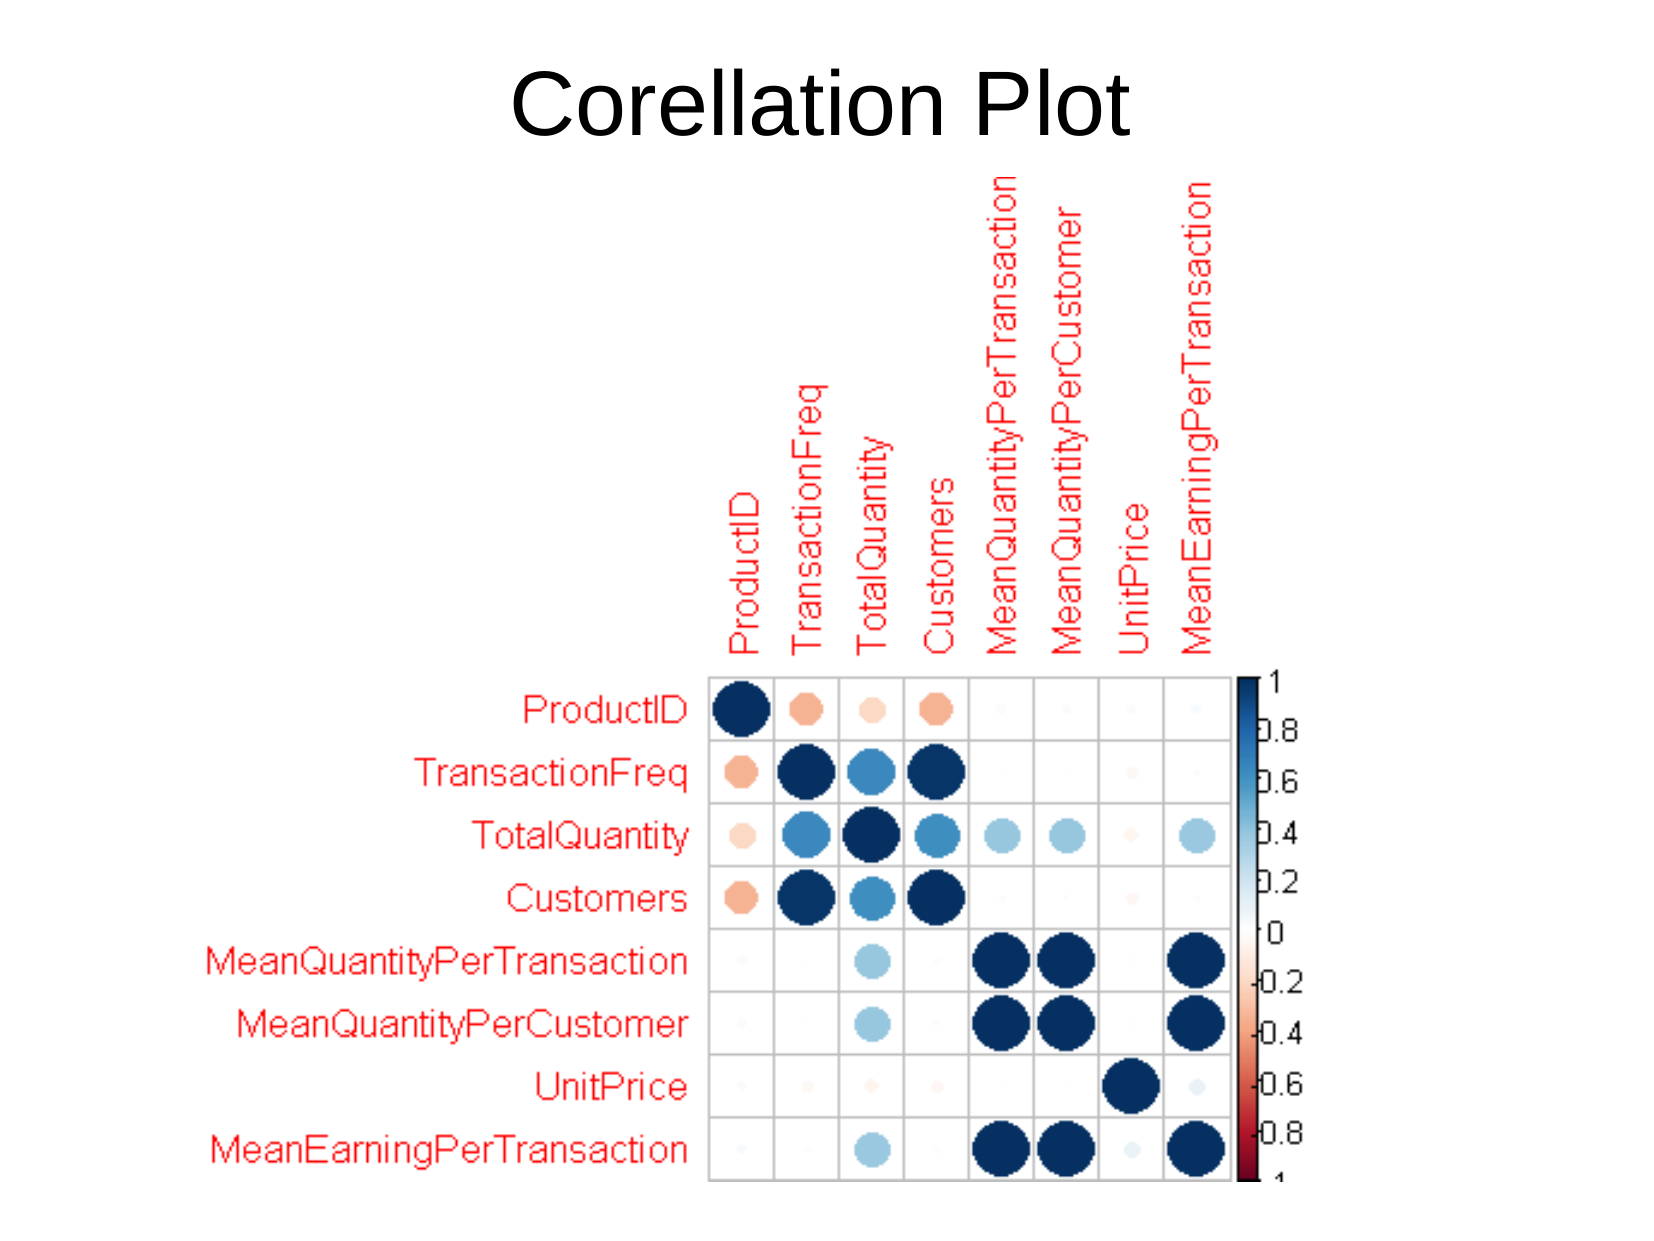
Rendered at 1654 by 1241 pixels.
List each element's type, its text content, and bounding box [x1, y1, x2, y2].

title Corellation Plot [76, 0, 1565, 208]
picture [177, 177, 1418, 1182]
